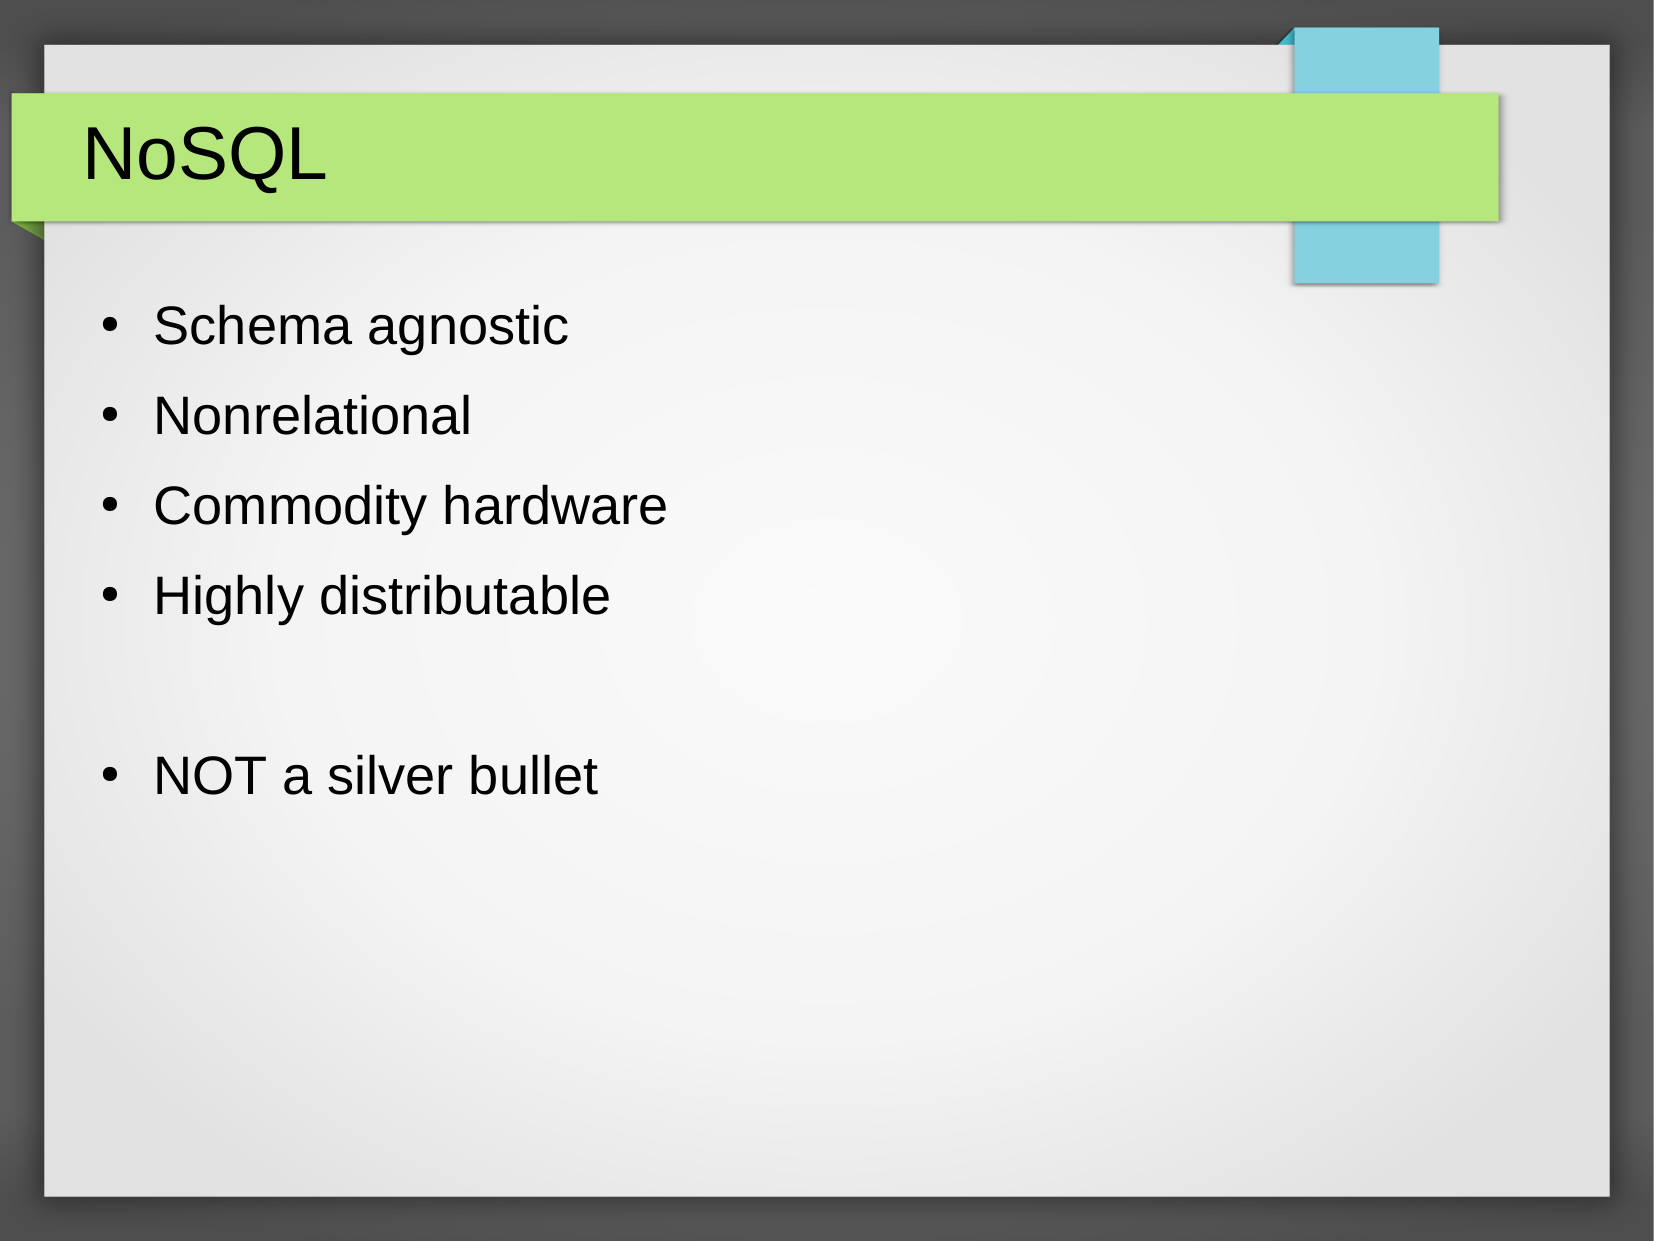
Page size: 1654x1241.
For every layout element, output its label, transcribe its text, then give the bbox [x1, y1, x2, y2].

list Schema agnostic Nonrelational Commodity hardware Highly distributable NOT a silver bullet [82, 295, 1571, 1099]
title NoSQL [82, 94, 1264, 213]
picture [0, 0, 1654, 1241]
